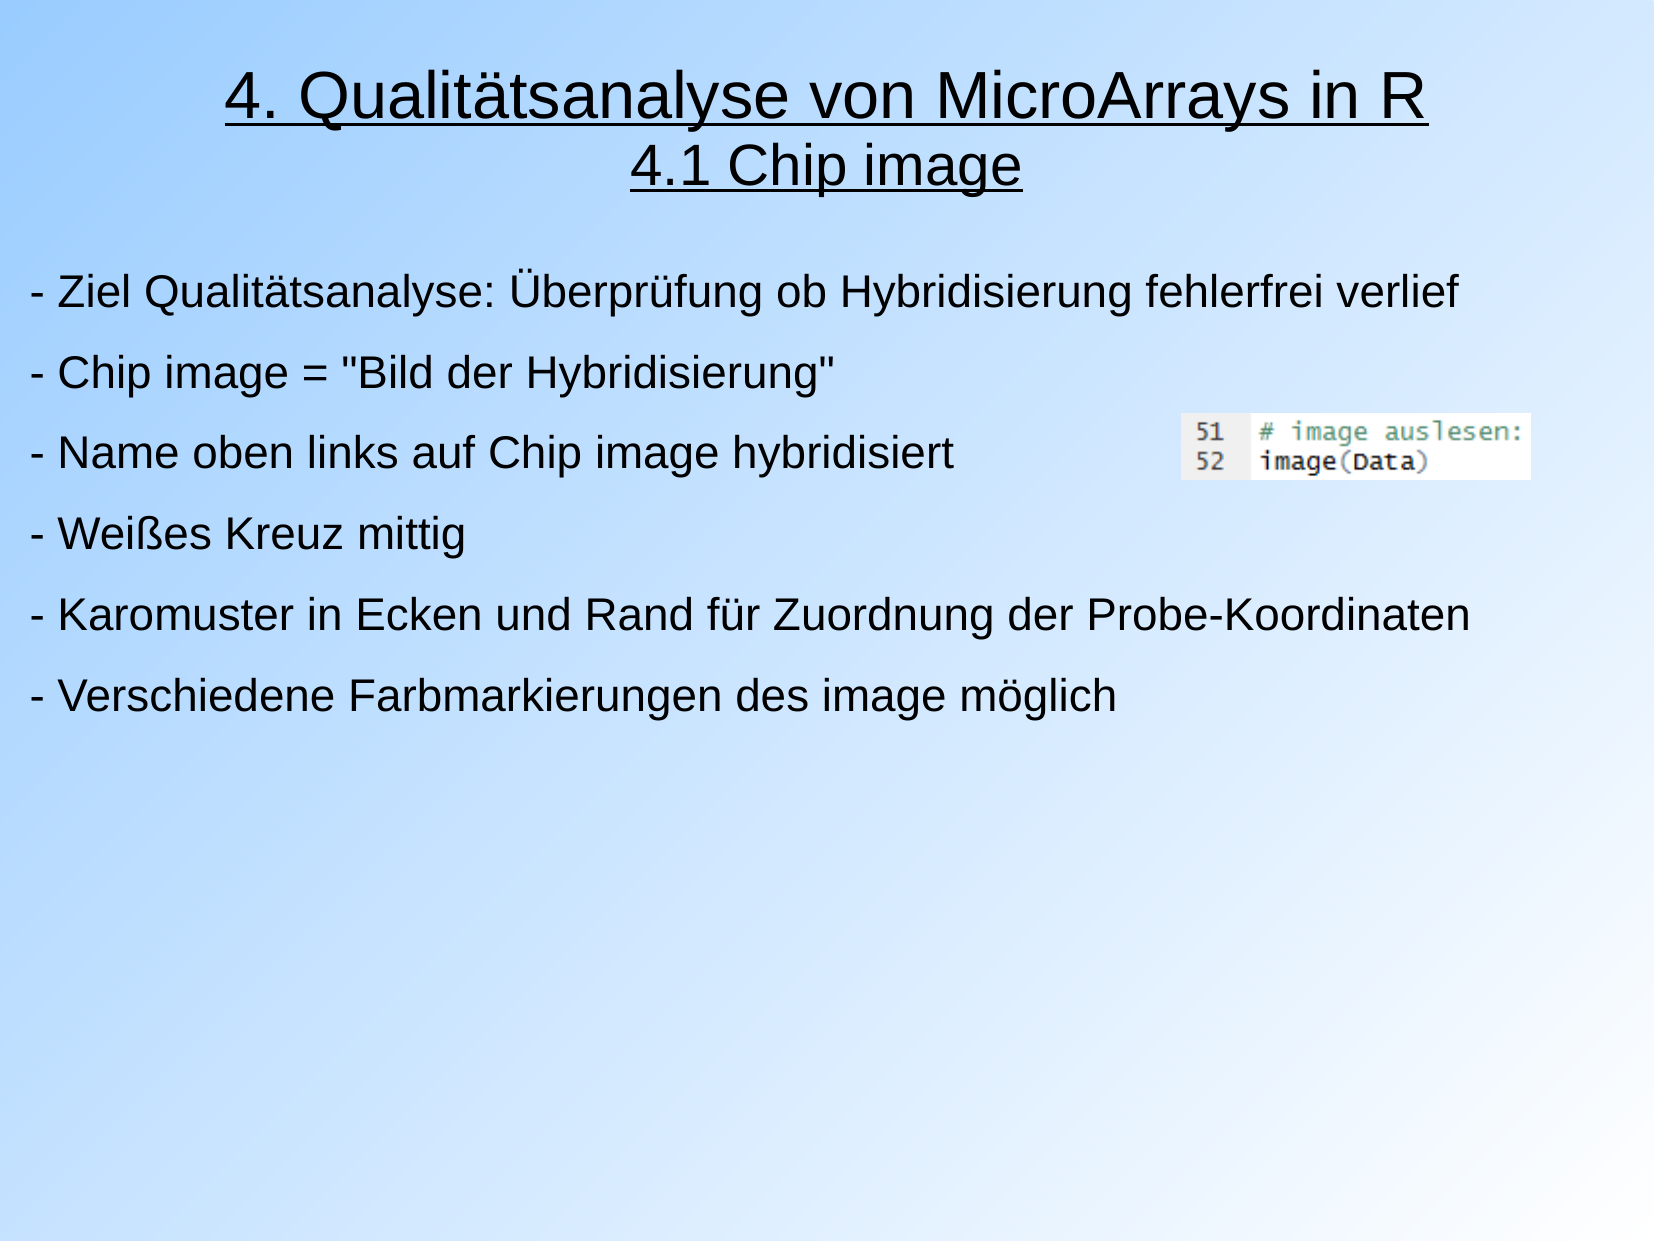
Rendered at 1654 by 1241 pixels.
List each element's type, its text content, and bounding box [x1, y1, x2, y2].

title 4. Qualitätsanalyse von MicroArrays in R 4.1 Chip image [0, 0, 1654, 257]
picture [1181, 413, 1531, 480]
list - Ziel Qualitätsanalyse: Überprüfung ob Hybridisierung fehlerfrei verlief - Chip image = "Bild der Hybridisierung" - Name oben links auf Chip image hybridisiert - Weißes Kreuz mittig - Karomuster in Ecken und Rand für Zuordnung der Probe-Koordinaten - Verschiedene Farbmarkierungen des image möglich [29, 265, 1625, 1241]
